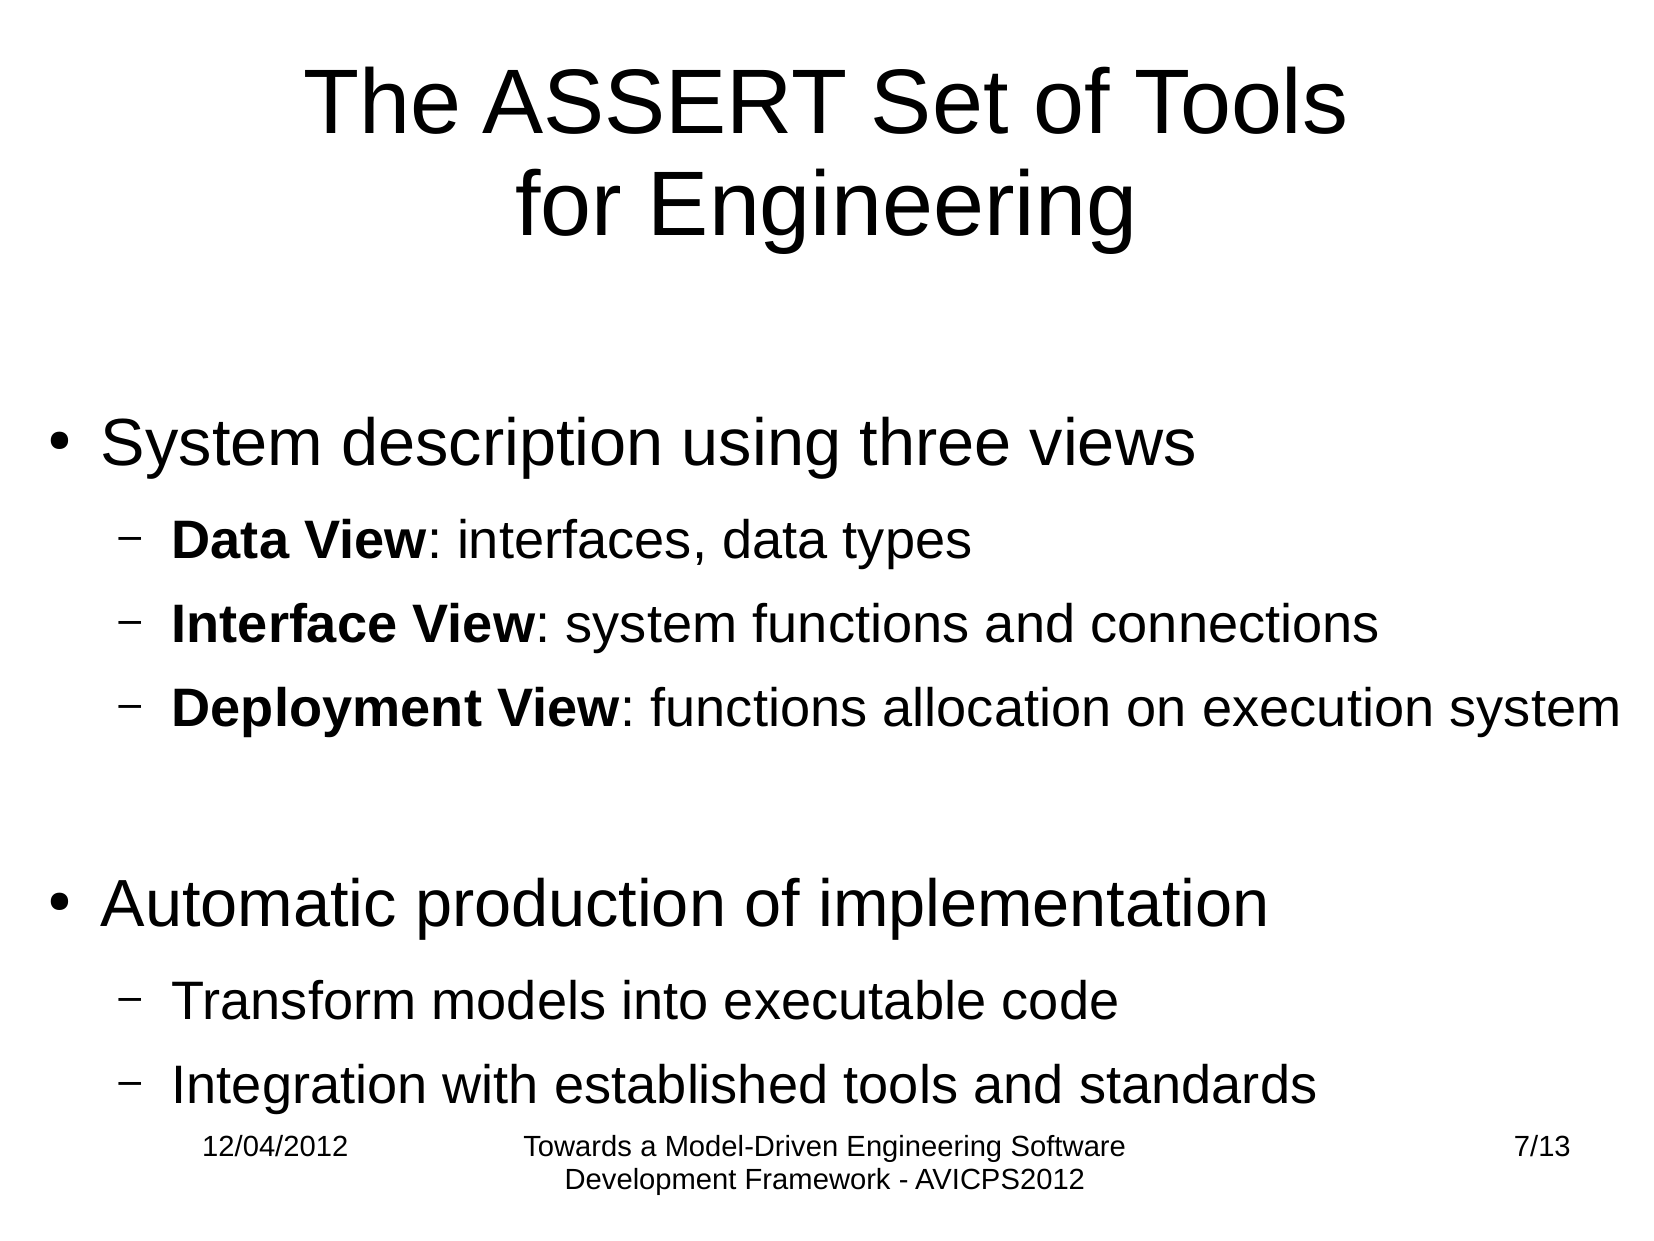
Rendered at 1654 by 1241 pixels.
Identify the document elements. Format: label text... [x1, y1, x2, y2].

title The ASSERT Set of Tools for Engineering [82, 49, 1571, 257]
list System description using three views Data View: interfaces, data types Interface View: system functions and connections Deployment View: functions allocation on execution system Automatic production of implementation Transform models into executable code Integration with established tools and standards [29, 405, 1654, 1171]
